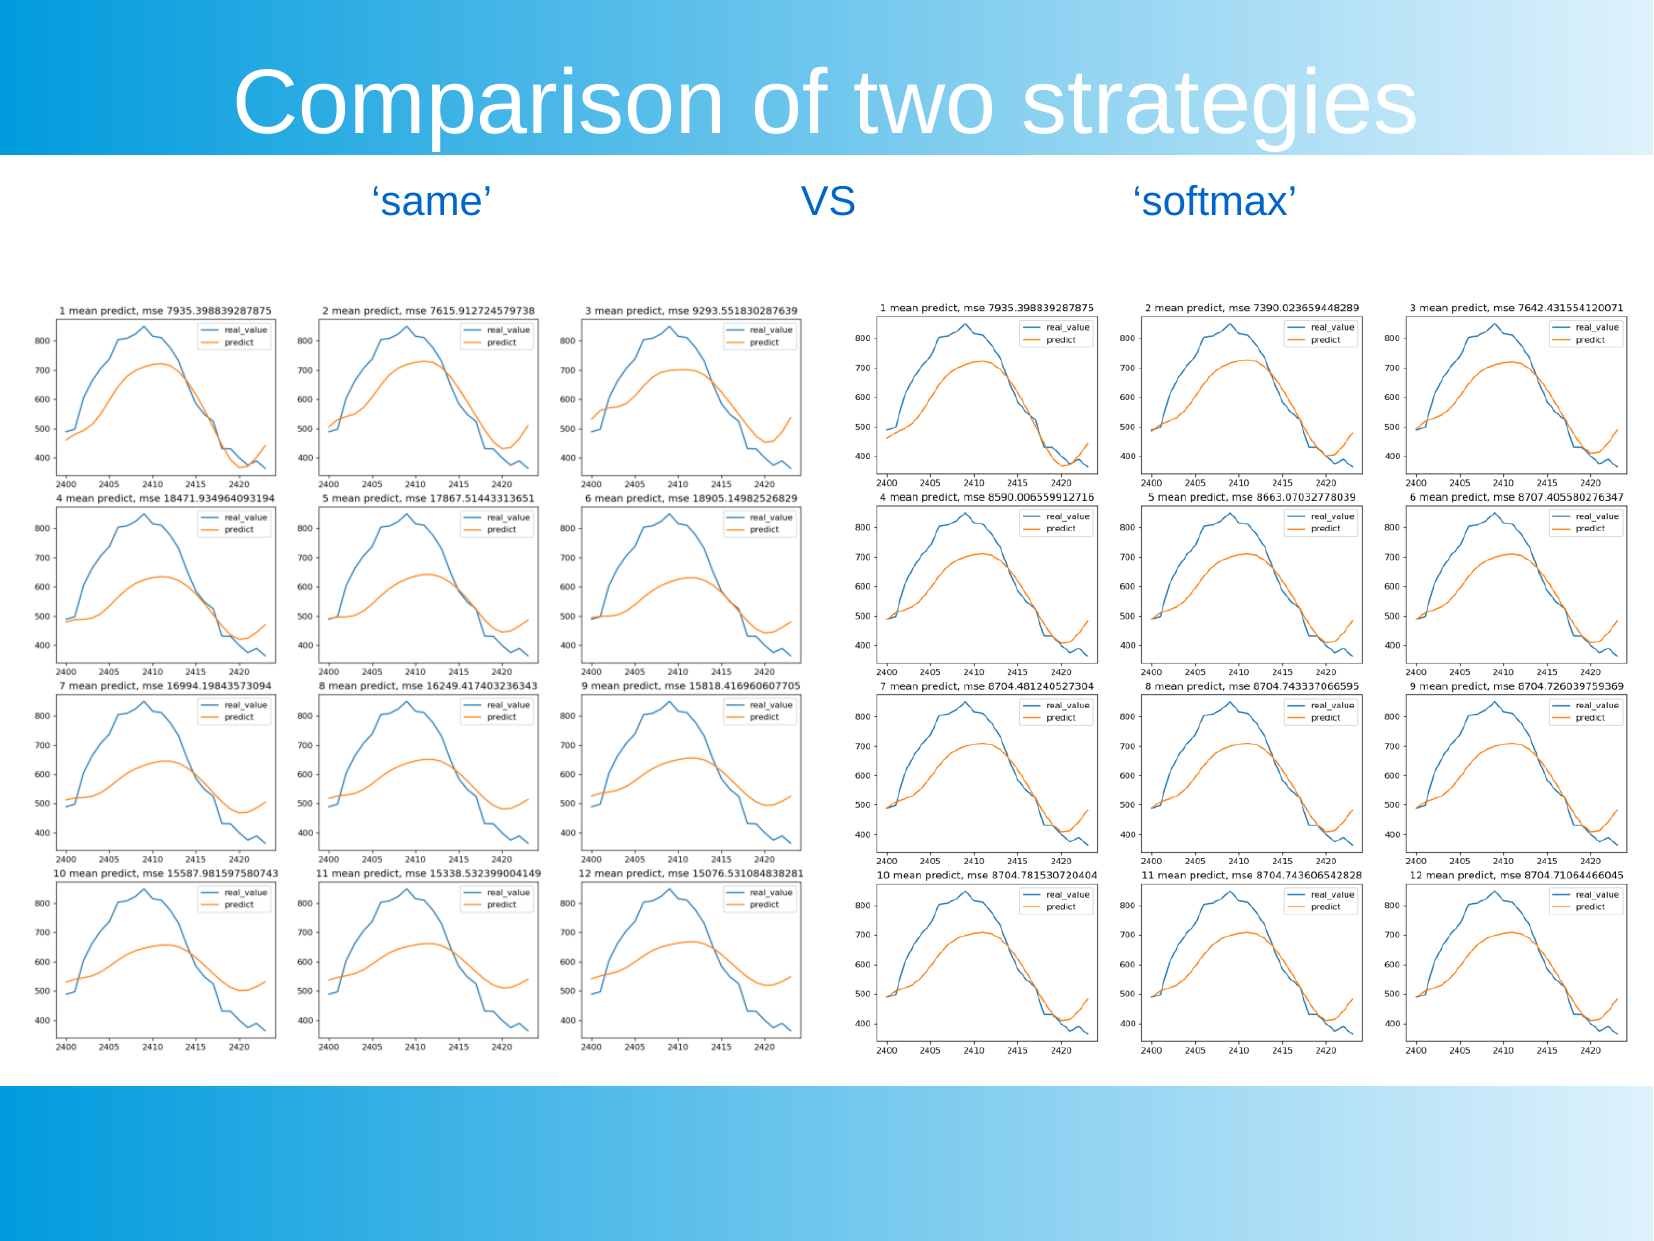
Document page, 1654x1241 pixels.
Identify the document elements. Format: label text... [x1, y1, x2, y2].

picture [847, 287, 1648, 1062]
list ‘same’ VS ‘softmax’ [59, 177, 1548, 272]
title Comparison of two strategies [82, 49, 1571, 155]
picture [29, 295, 815, 1058]
